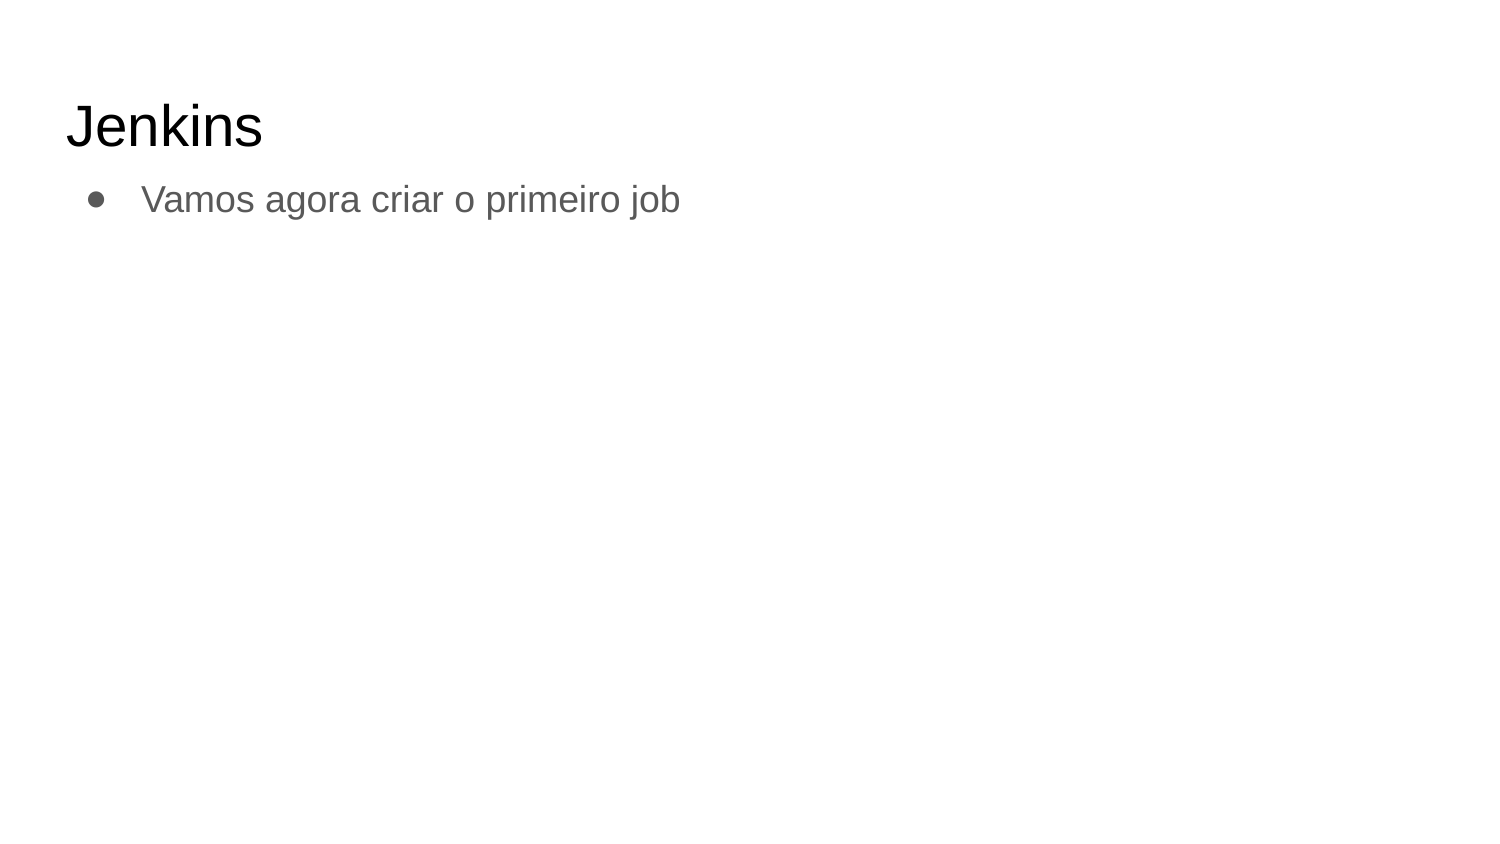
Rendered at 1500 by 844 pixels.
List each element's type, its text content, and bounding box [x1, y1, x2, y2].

list Vamos agora criar o primeiro job [51, 153, 1489, 714]
title Jenkins [51, 72, 1449, 153]
